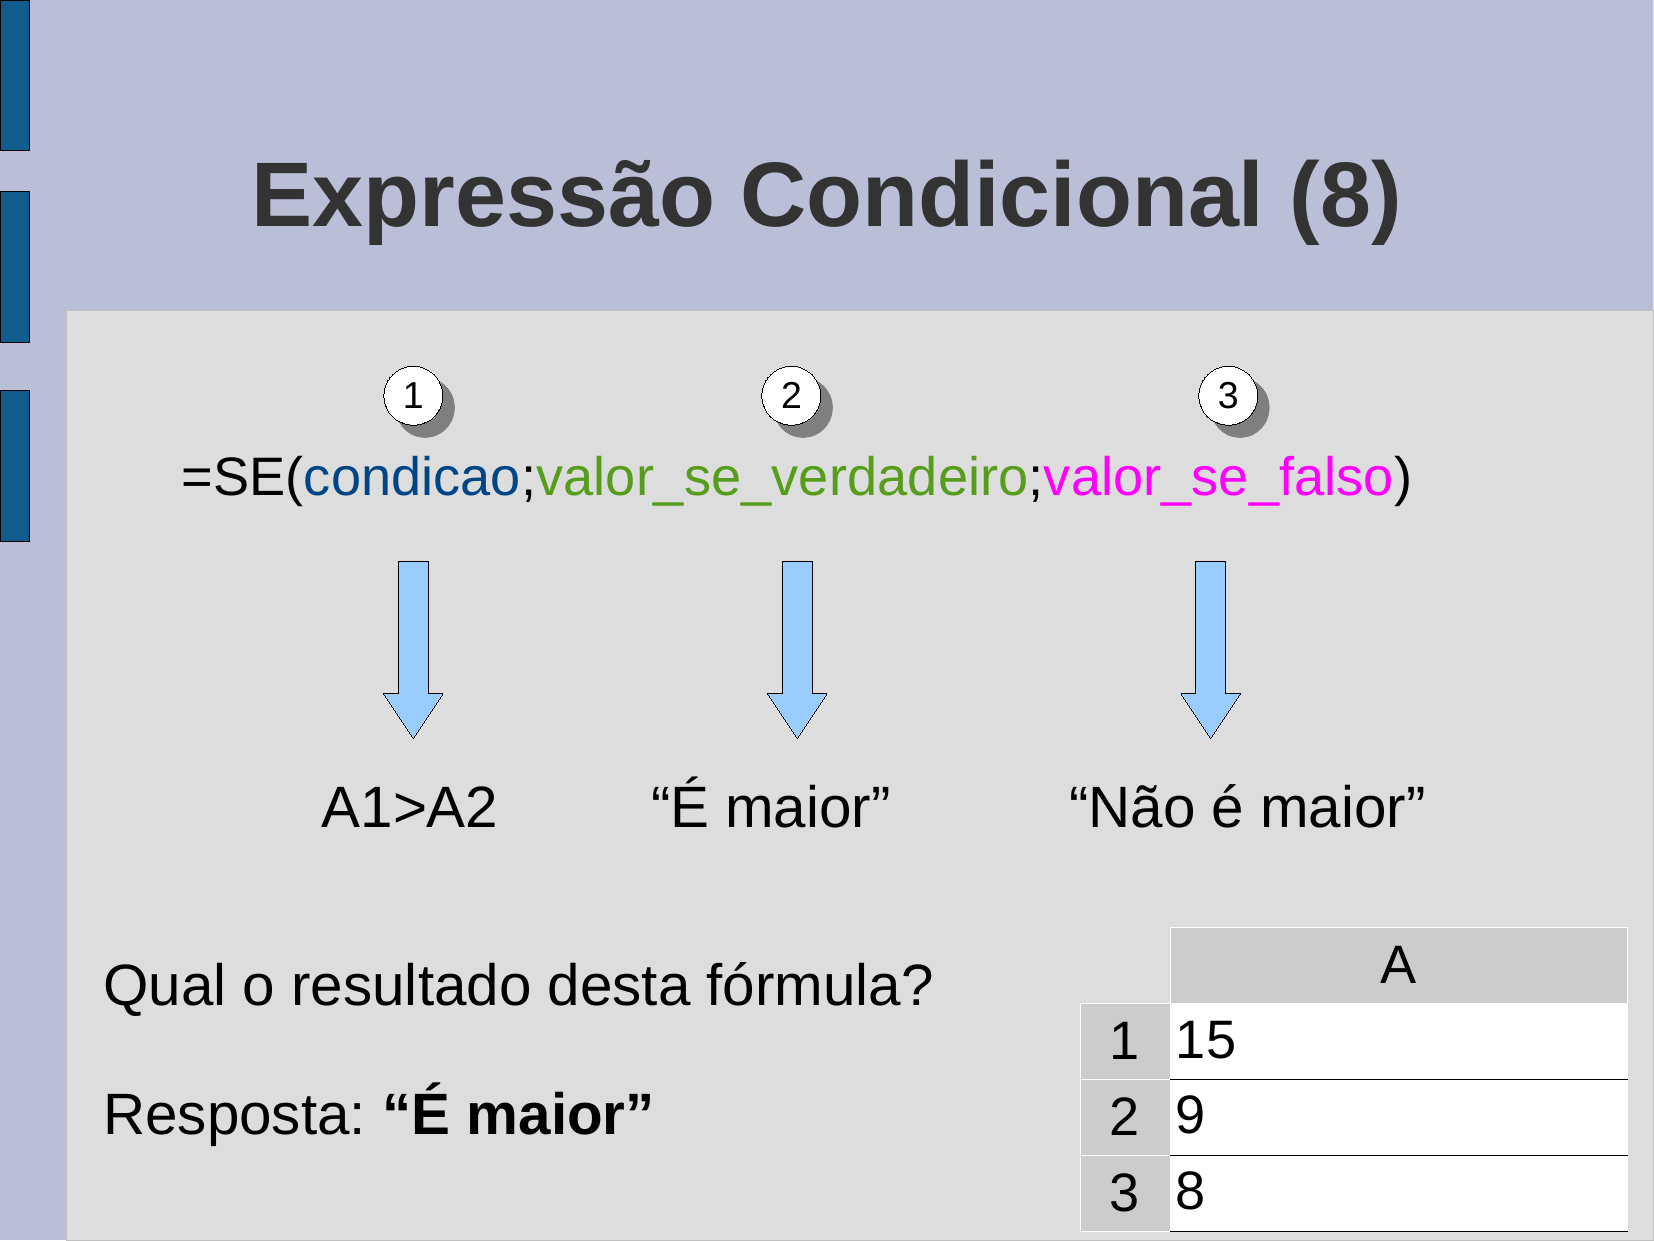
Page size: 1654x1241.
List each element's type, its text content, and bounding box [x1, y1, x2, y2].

table_cell 3 [1081, 1156, 1170, 1231]
table_cell 2 [1081, 1080, 1170, 1155]
text_box 3 [1198, 366, 1258, 426]
text_box A1>A2 “É maior” “Não é maior” [177, 767, 1536, 848]
table_cell 15 [1170, 1003, 1628, 1079]
title Expressão Condicional (8) [121, 98, 1534, 291]
table_cell 9 [1170, 1080, 1628, 1155]
text_box =SE(condicao;valor_se_verdadeiro;valor_se_falso) [181, 445, 1447, 507]
text_box [383, 561, 443, 739]
table_header A [1171, 928, 1627, 1003]
table_header [1080, 927, 1170, 1003]
table_cell 1 [1081, 1004, 1170, 1079]
text_box 1 [383, 366, 443, 426]
text_box [1181, 561, 1241, 739]
text_box [767, 561, 827, 739]
text_box Qual o resultado desta fórmula? Resposta: “É maior” [88, 944, 1004, 1156]
text_box 2 [761, 366, 821, 426]
table_cell 8 [1170, 1156, 1628, 1231]
